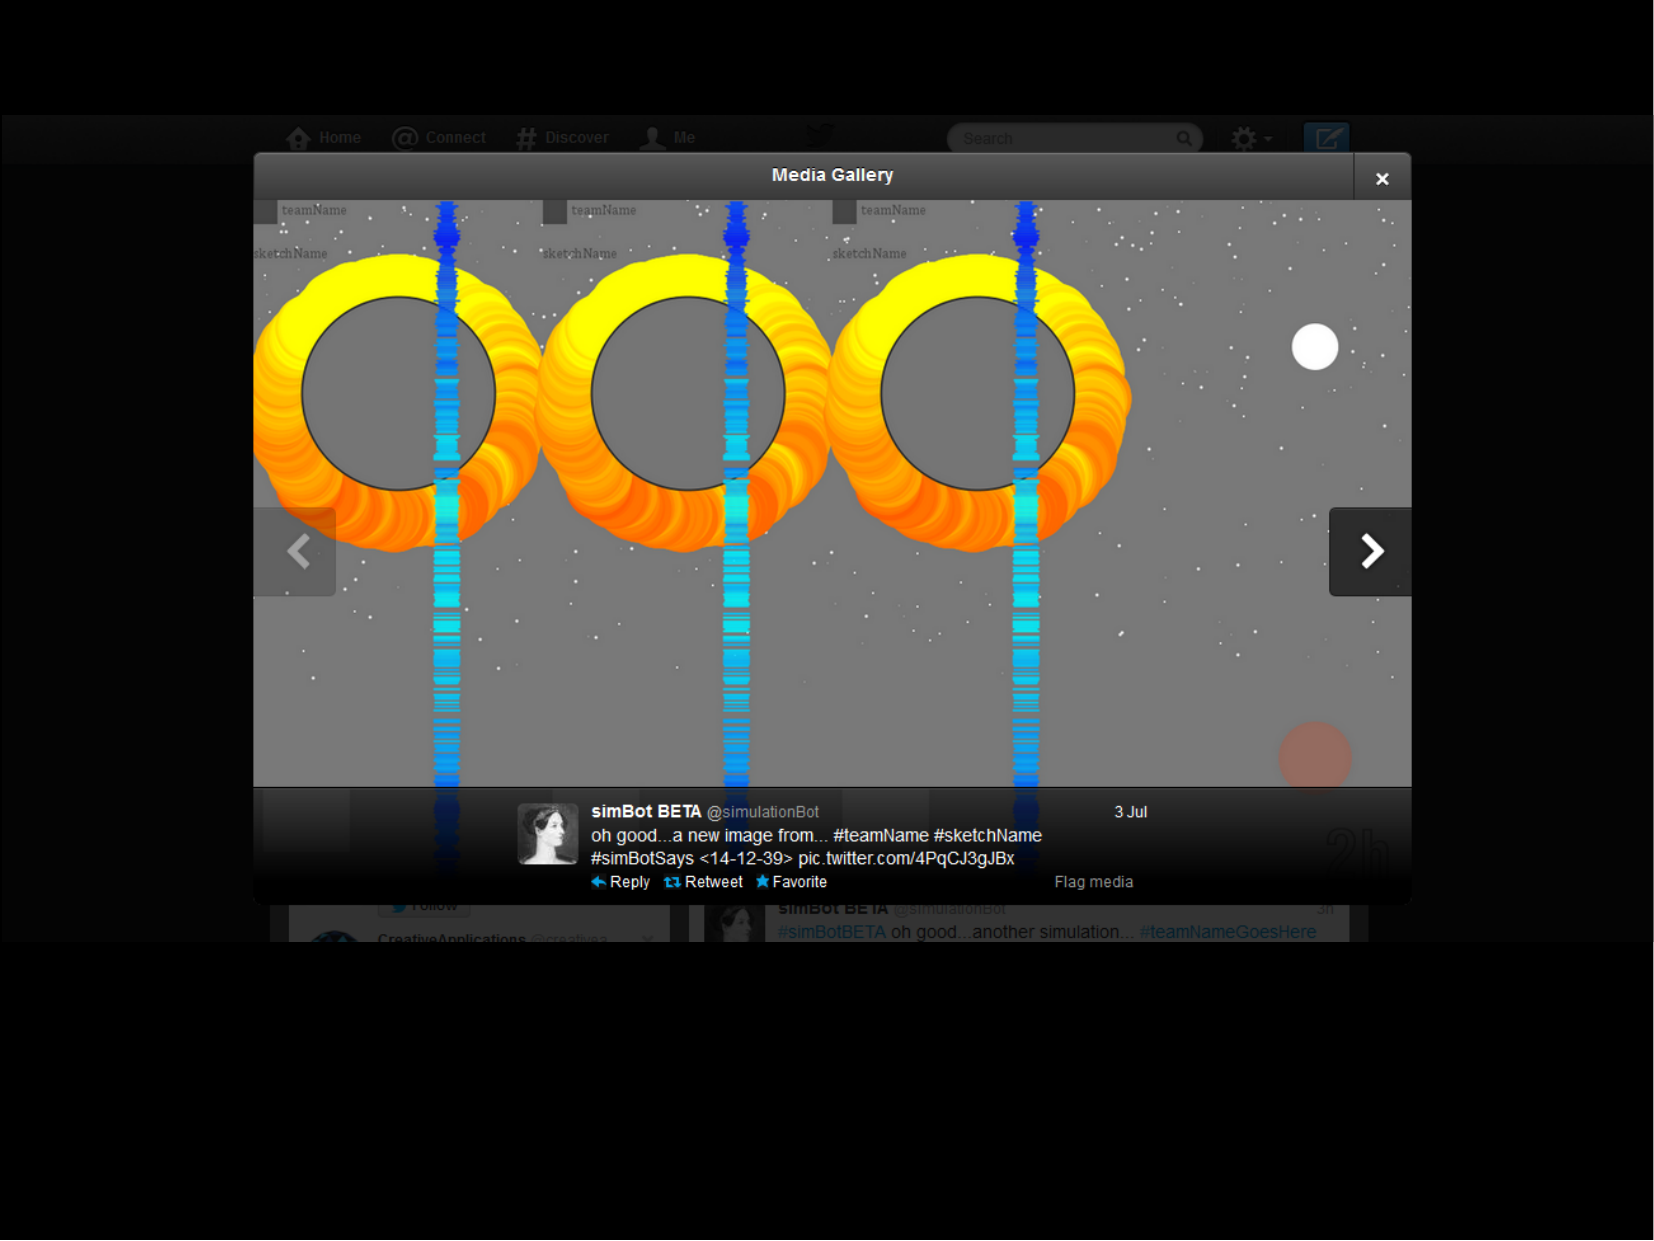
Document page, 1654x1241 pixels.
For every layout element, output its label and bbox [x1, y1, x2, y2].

picture [2, 115, 1654, 942]
